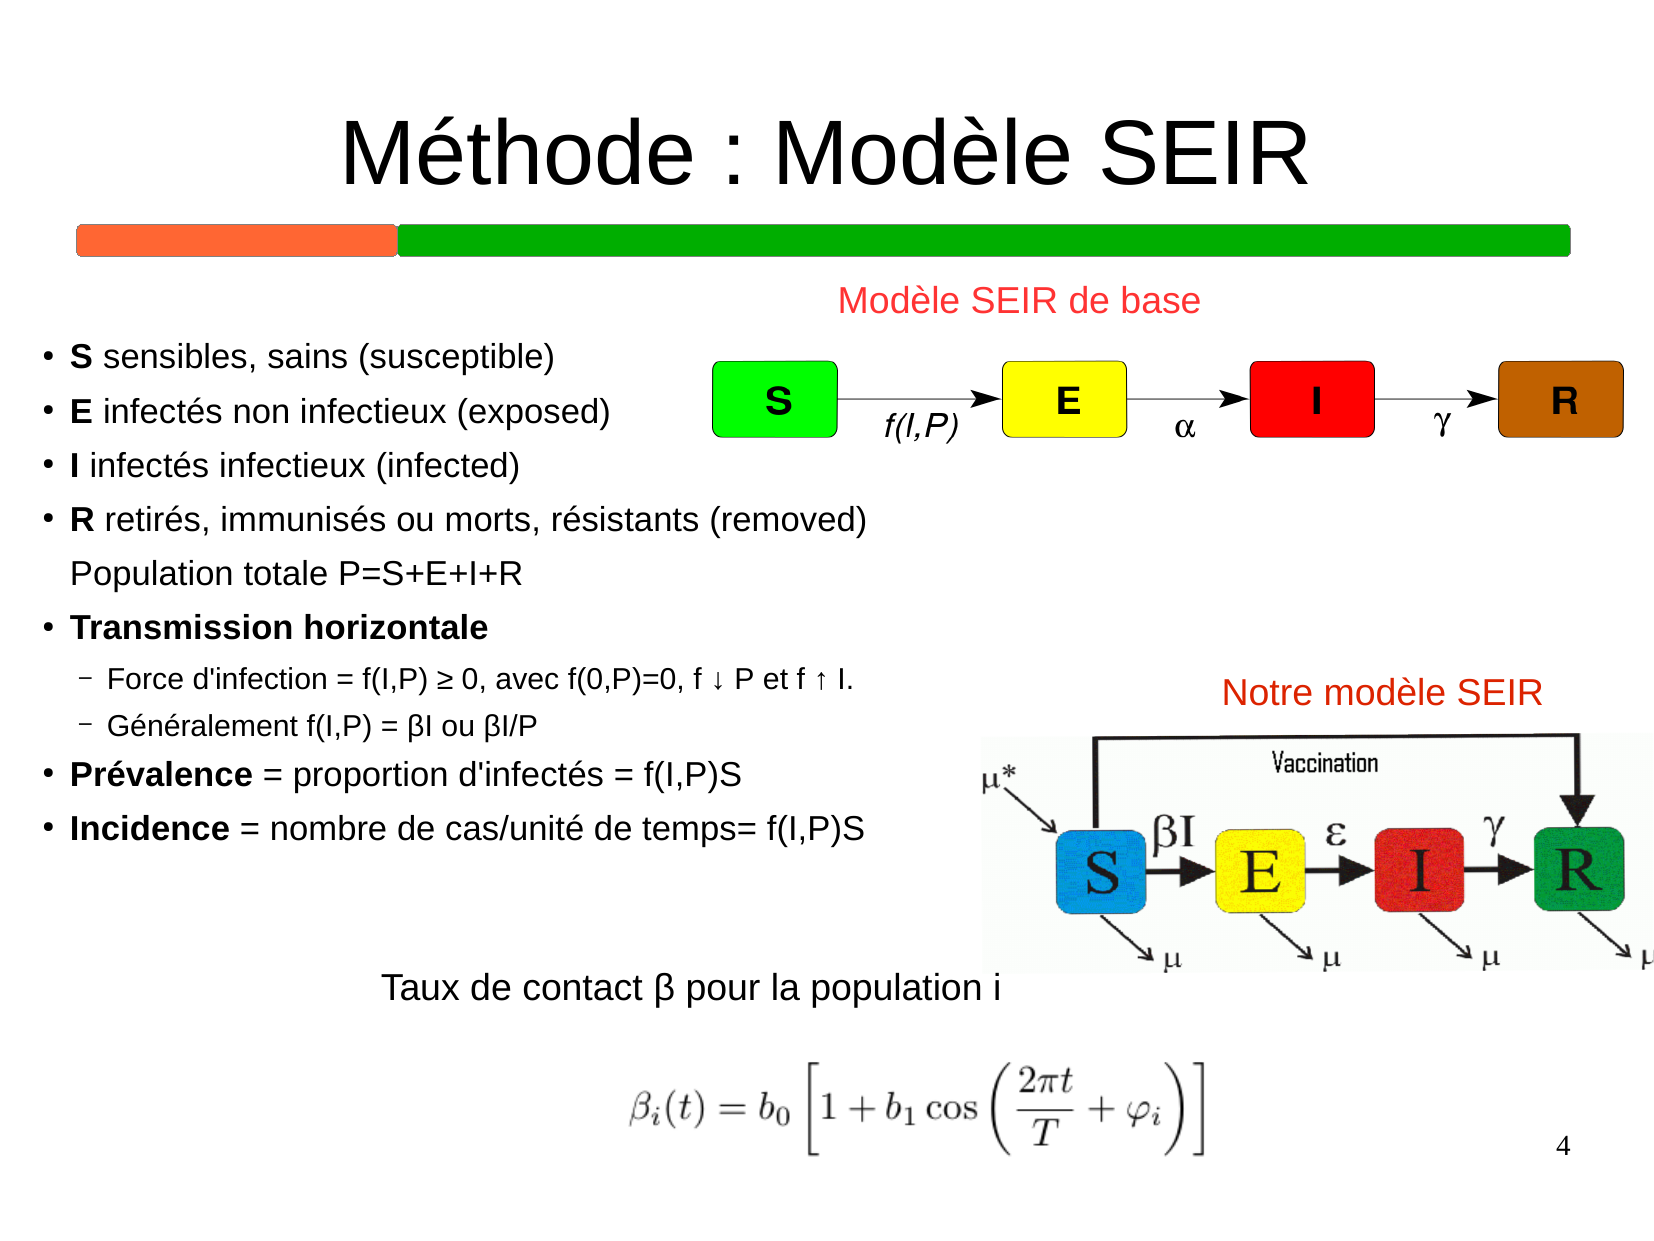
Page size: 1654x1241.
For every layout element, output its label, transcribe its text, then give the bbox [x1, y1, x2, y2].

text_box [76, 224, 1571, 257]
picture [685, 342, 1630, 466]
text_box Notre modèle SEIR [1206, 663, 1560, 721]
title Méthode : Modèle SEIR [82, 49, 1571, 227]
list S sensibles, sains (susceptible) E infectés non infectieux (exposed) I infectés infectieux (infected) R retirés, immunisés ou morts, résistants (removed) Population totale P=S+E+I+R Transmission horizontale Force d'infection = f(I,P) ≥ 0, avec f(0,P)=0, f ↓ P et f ↑ I. Généralement f(I,P) = βI ou βI/P Prévalence = proportion d'infectés = f(I,P)S Incidence = nombre de cas/unité de temps= f(I,P)S [33, 283, 886, 922]
picture [602, 1039, 1226, 1174]
picture [980, 732, 1654, 974]
text_box Taux de contact β pour la population i [366, 958, 1017, 1016]
text_box Modèle SEIR de base [822, 271, 1217, 329]
